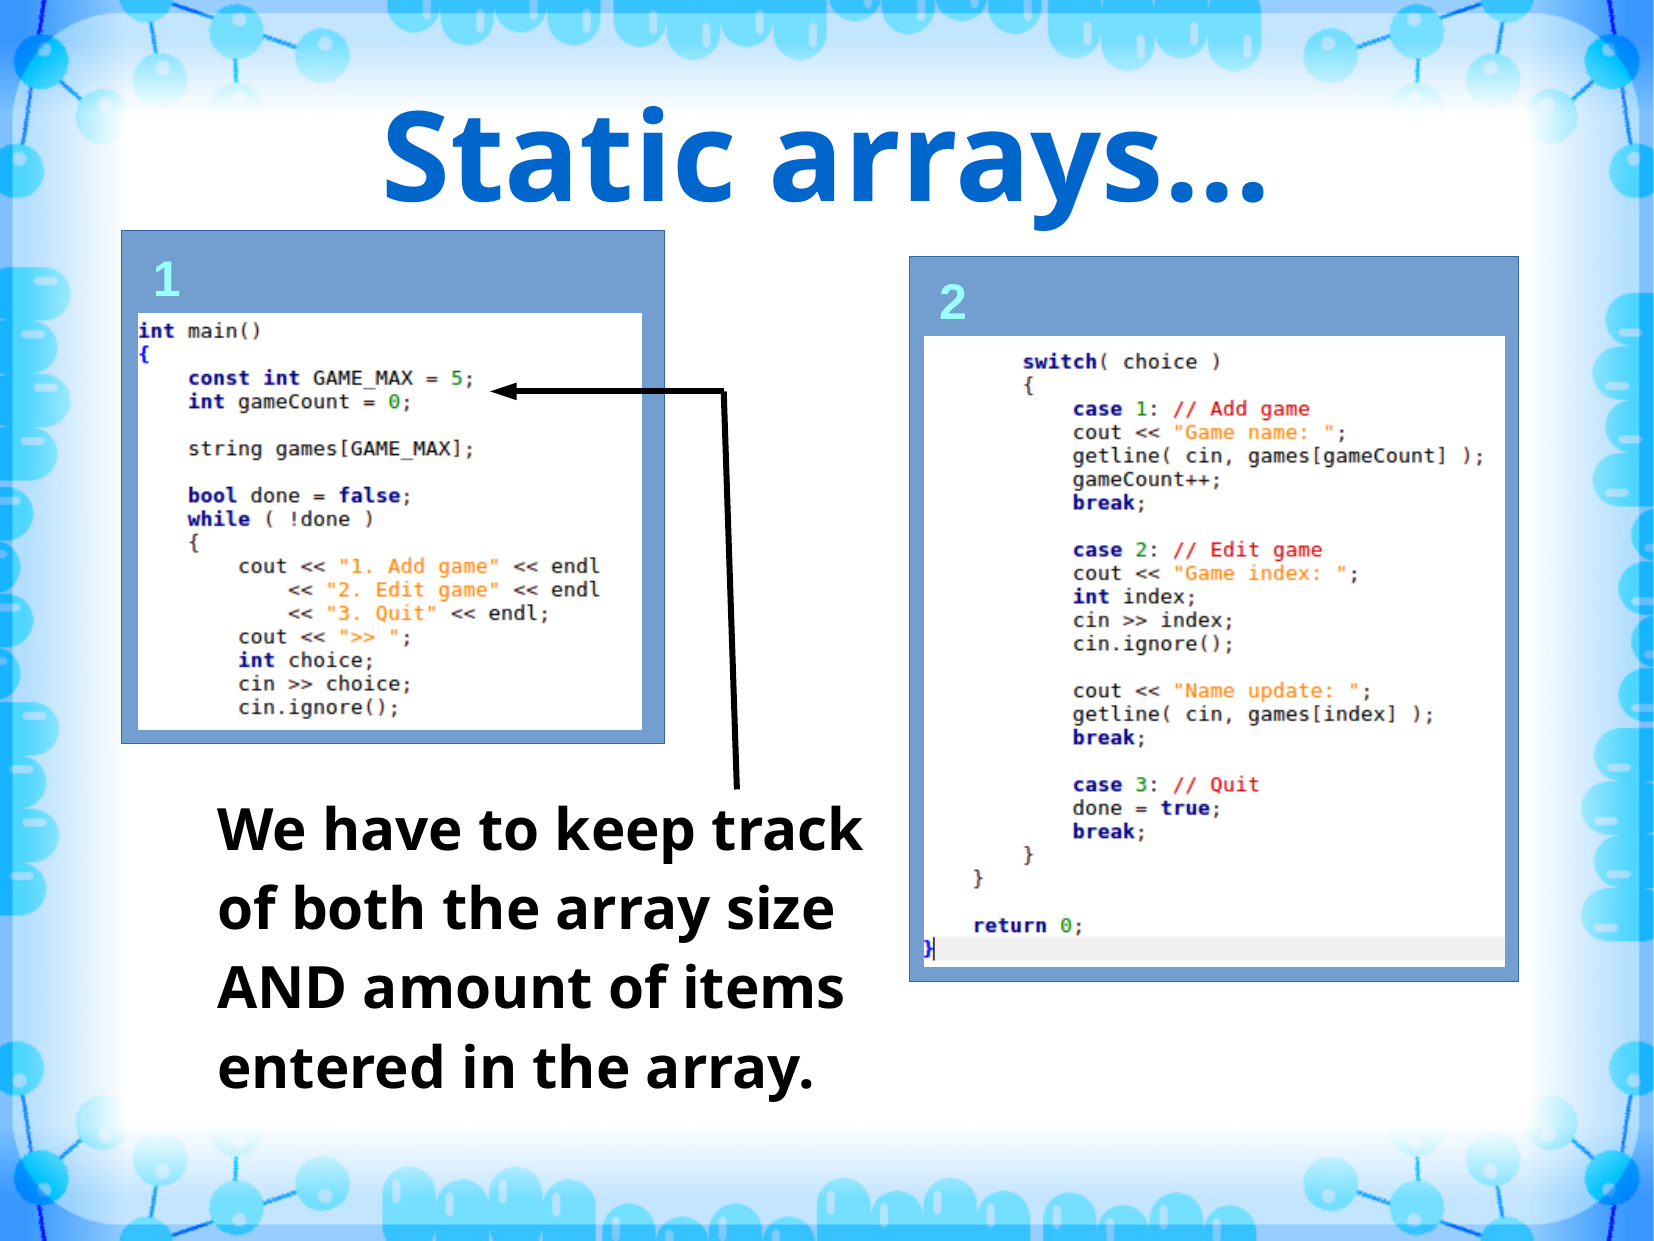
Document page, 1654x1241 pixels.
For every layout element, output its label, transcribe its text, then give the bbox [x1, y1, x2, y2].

text_box [257, 257, 665, 388]
text_box [121, 257, 665, 744]
text_box We have to keep track of both the array size AND amount of items entered in the array. [217, 788, 876, 1050]
title Static arrays... [82, 49, 1571, 257]
text_box 1 [138, 243, 257, 314]
text_box [909, 256, 1519, 982]
text_box 2 [924, 266, 1043, 338]
picture [0, 0, 1654, 1241]
